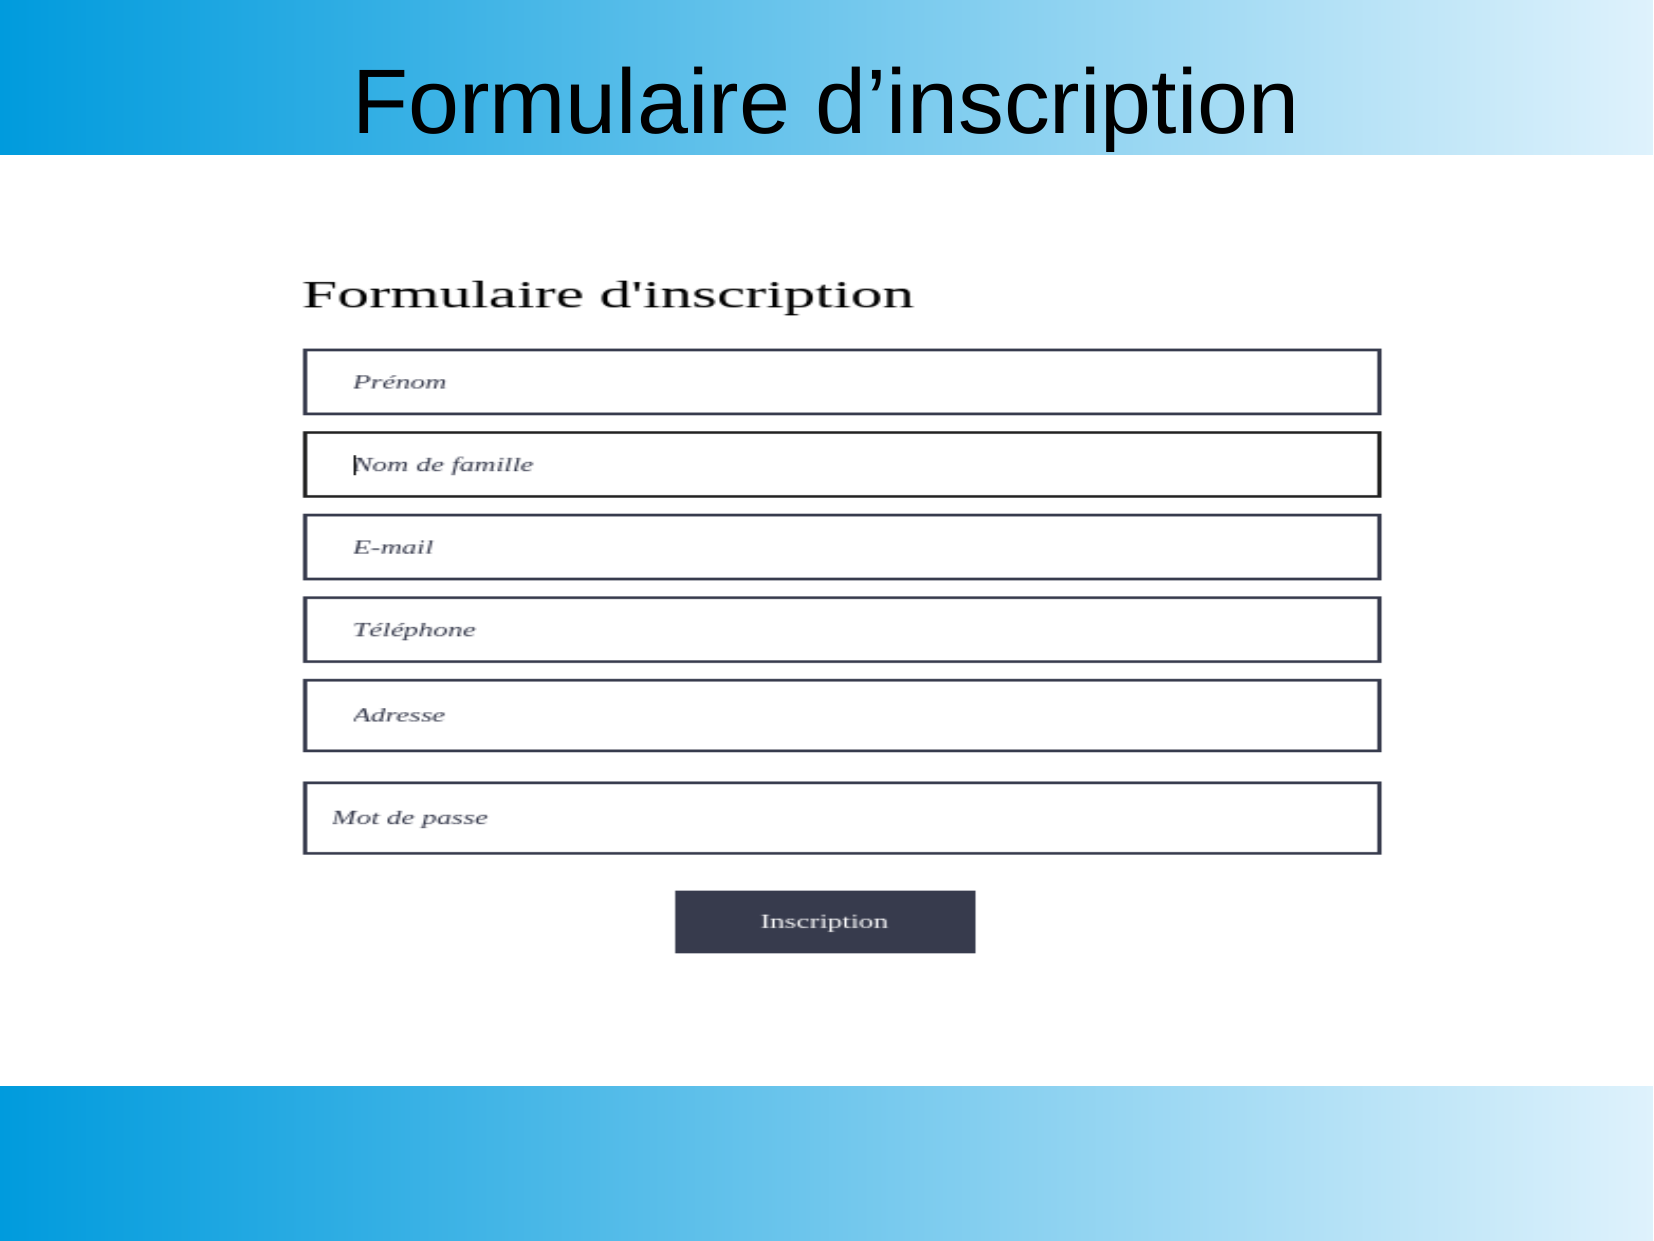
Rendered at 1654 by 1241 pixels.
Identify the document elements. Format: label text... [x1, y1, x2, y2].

title Formulaire d’inscription [82, 49, 1571, 155]
picture [35, 161, 1583, 1052]
